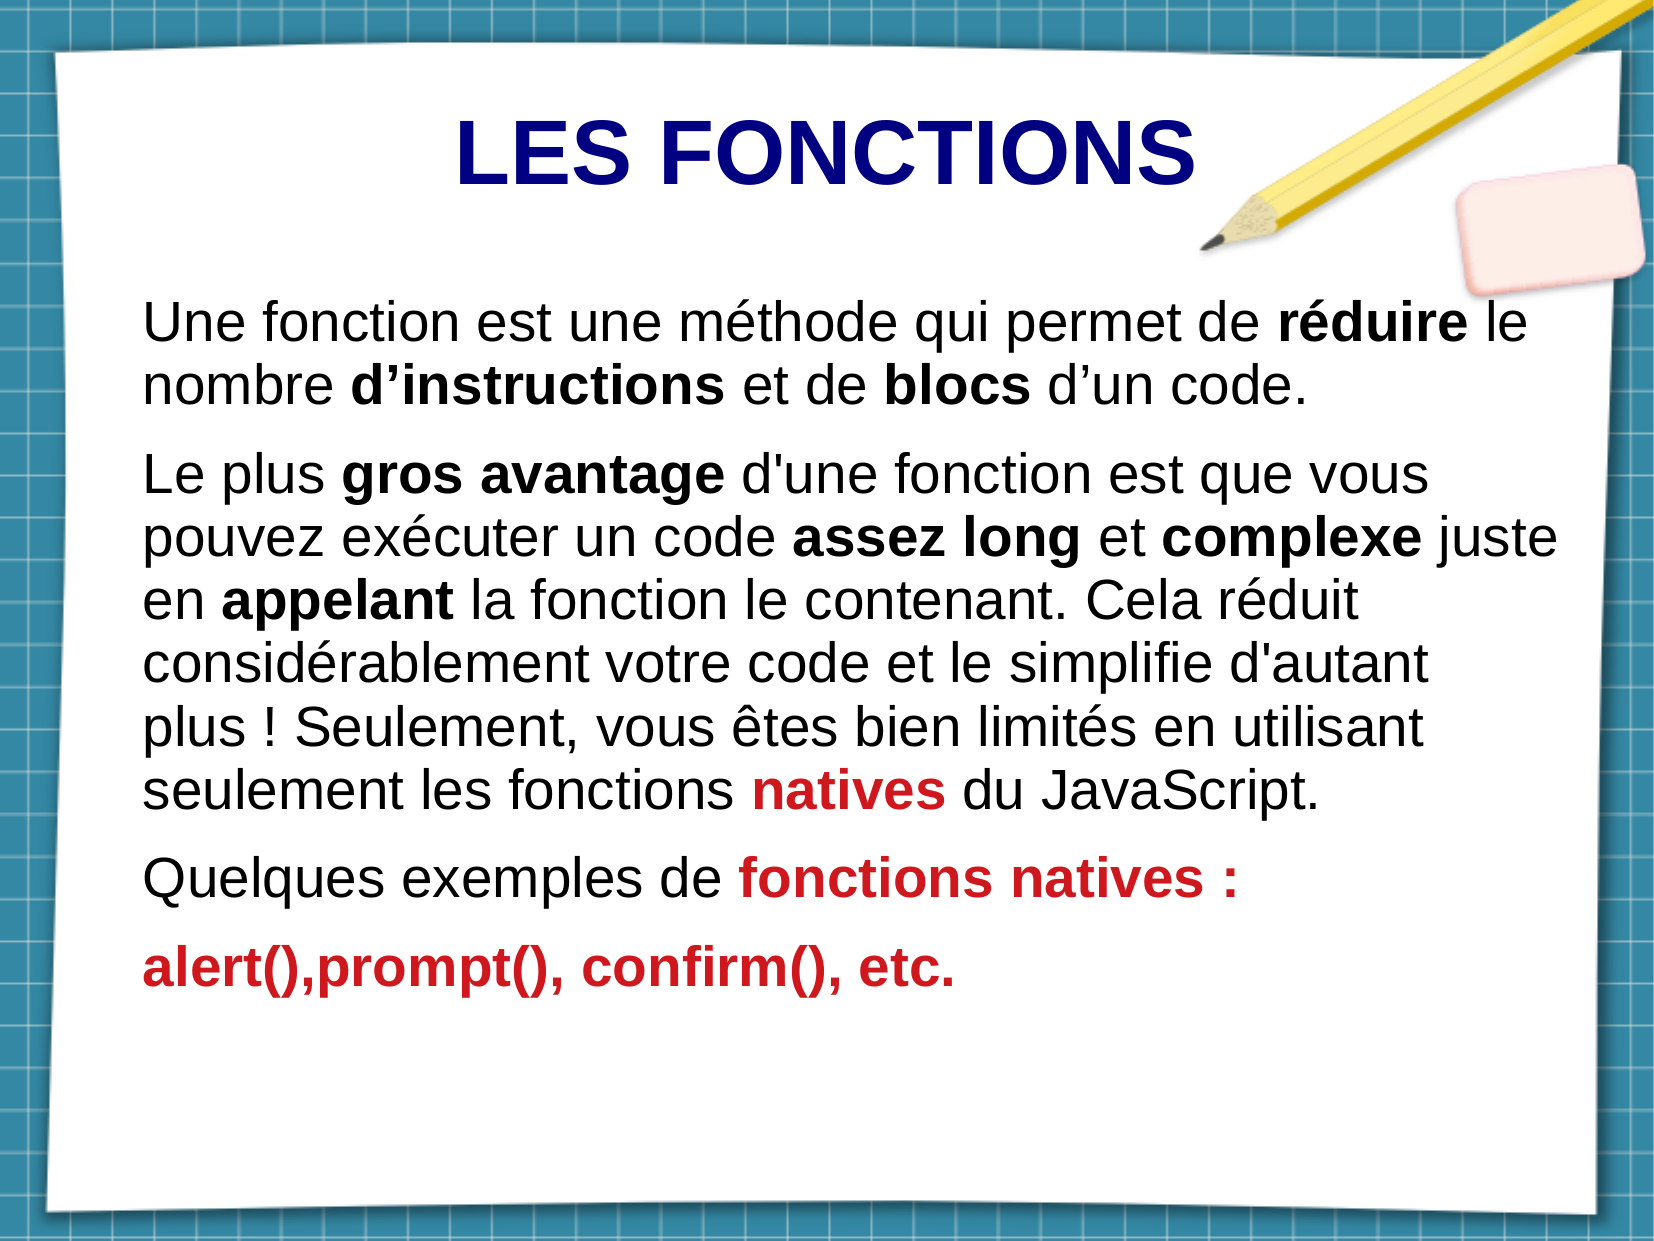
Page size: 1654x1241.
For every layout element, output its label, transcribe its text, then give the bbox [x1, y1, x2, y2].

list Une fonction est une méthode qui permet de réduire le nombre d’instructions et de blocs d’un code. Le plus gros avantage d'une fonction est que vous pouvez exécuter un code assez long et complexe juste en appelant la fonction le contenant. Cela réduit considérablement votre code et le simplifie d'autant plus ! Seulement, vous êtes bien limités en utilisant seulement les fonctions natives du JavaScript. Quelques exemples de fonctions natives : alert(),prompt(), confirm(), etc. [82, 290, 1571, 1010]
title LES FONCTIONS [82, 49, 1571, 257]
picture [0, 0, 1654, 1241]
